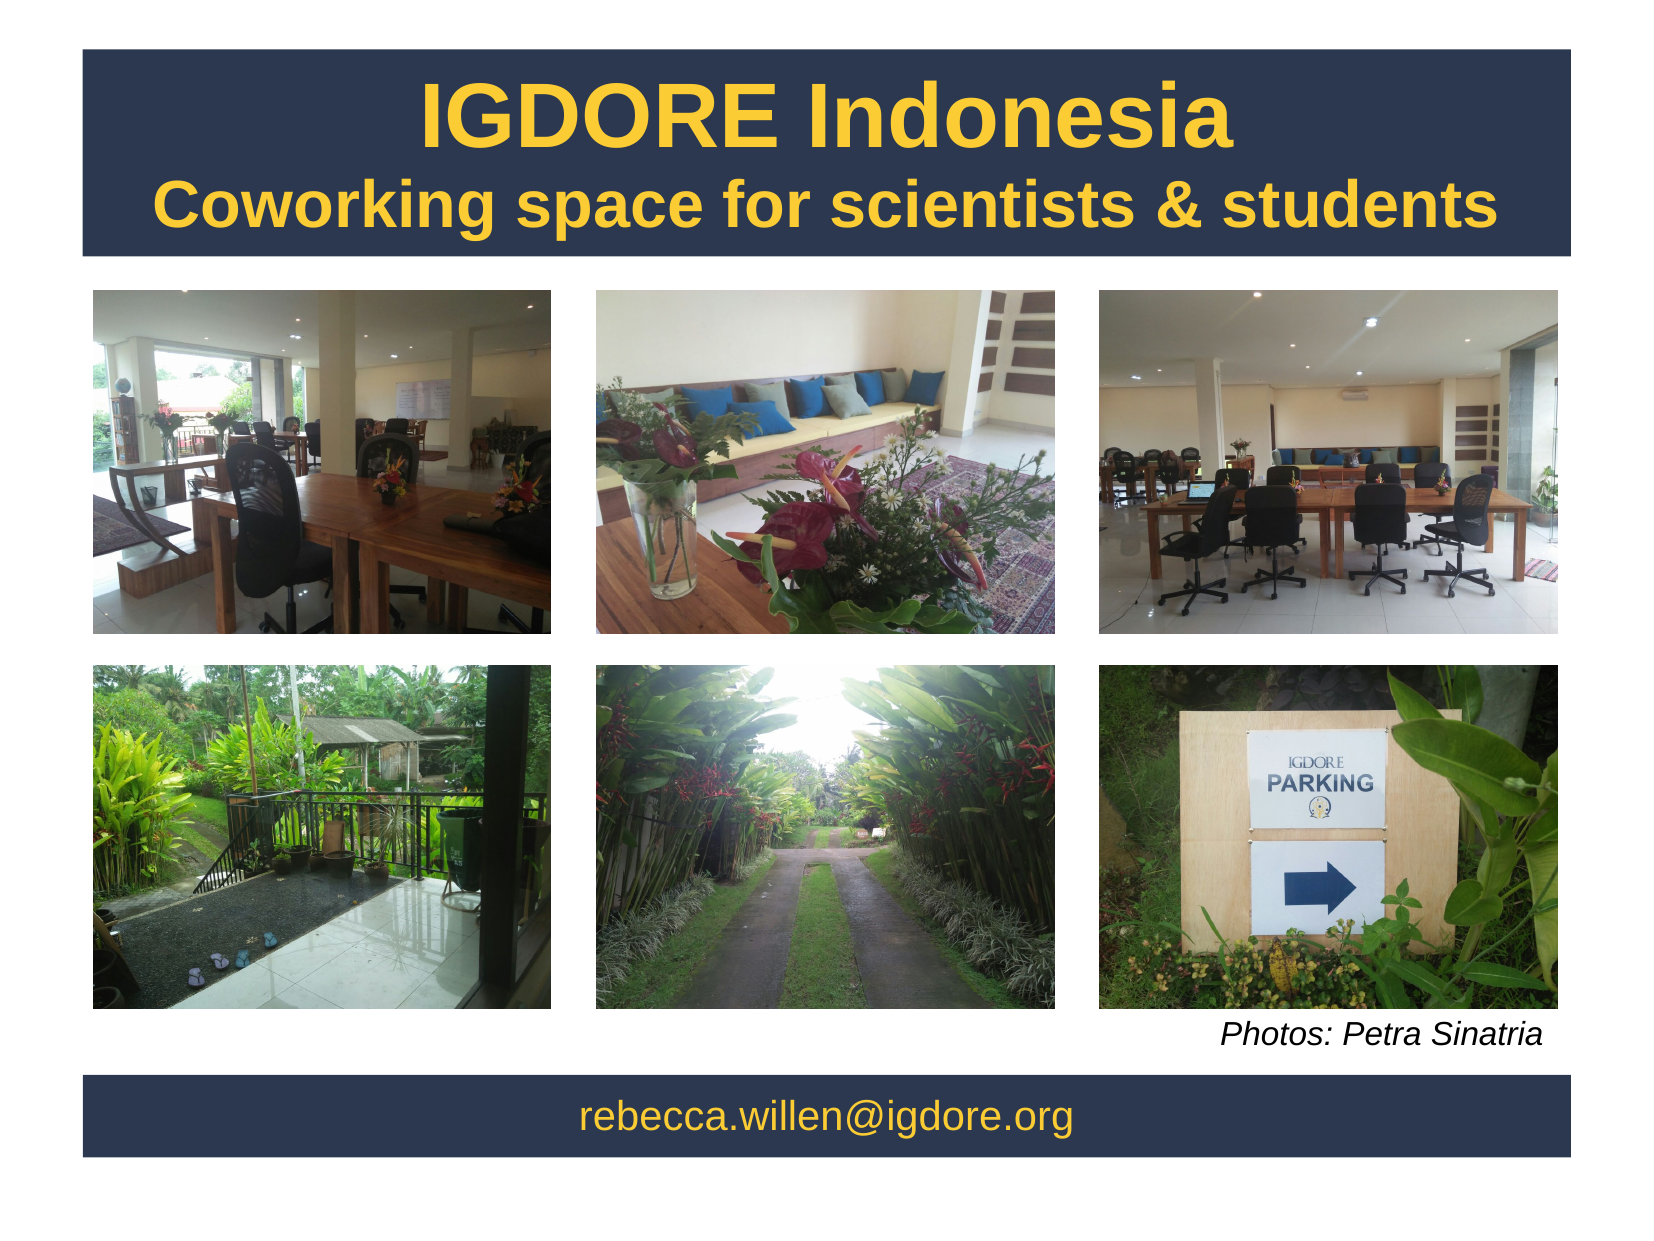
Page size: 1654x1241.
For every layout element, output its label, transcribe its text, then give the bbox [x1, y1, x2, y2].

picture [93, 665, 551, 1009]
picture [93, 290, 551, 634]
picture [1099, 665, 1558, 1009]
picture [596, 290, 1055, 634]
picture [596, 665, 1055, 1009]
text_box Photos: Petra Sinatria [1134, 1015, 1560, 1068]
title rebecca.willen@igdore.org [82, 1074, 1571, 1158]
picture [1099, 290, 1558, 634]
title IGDORE Indonesia Coworking space for scientists & students [82, 49, 1571, 257]
